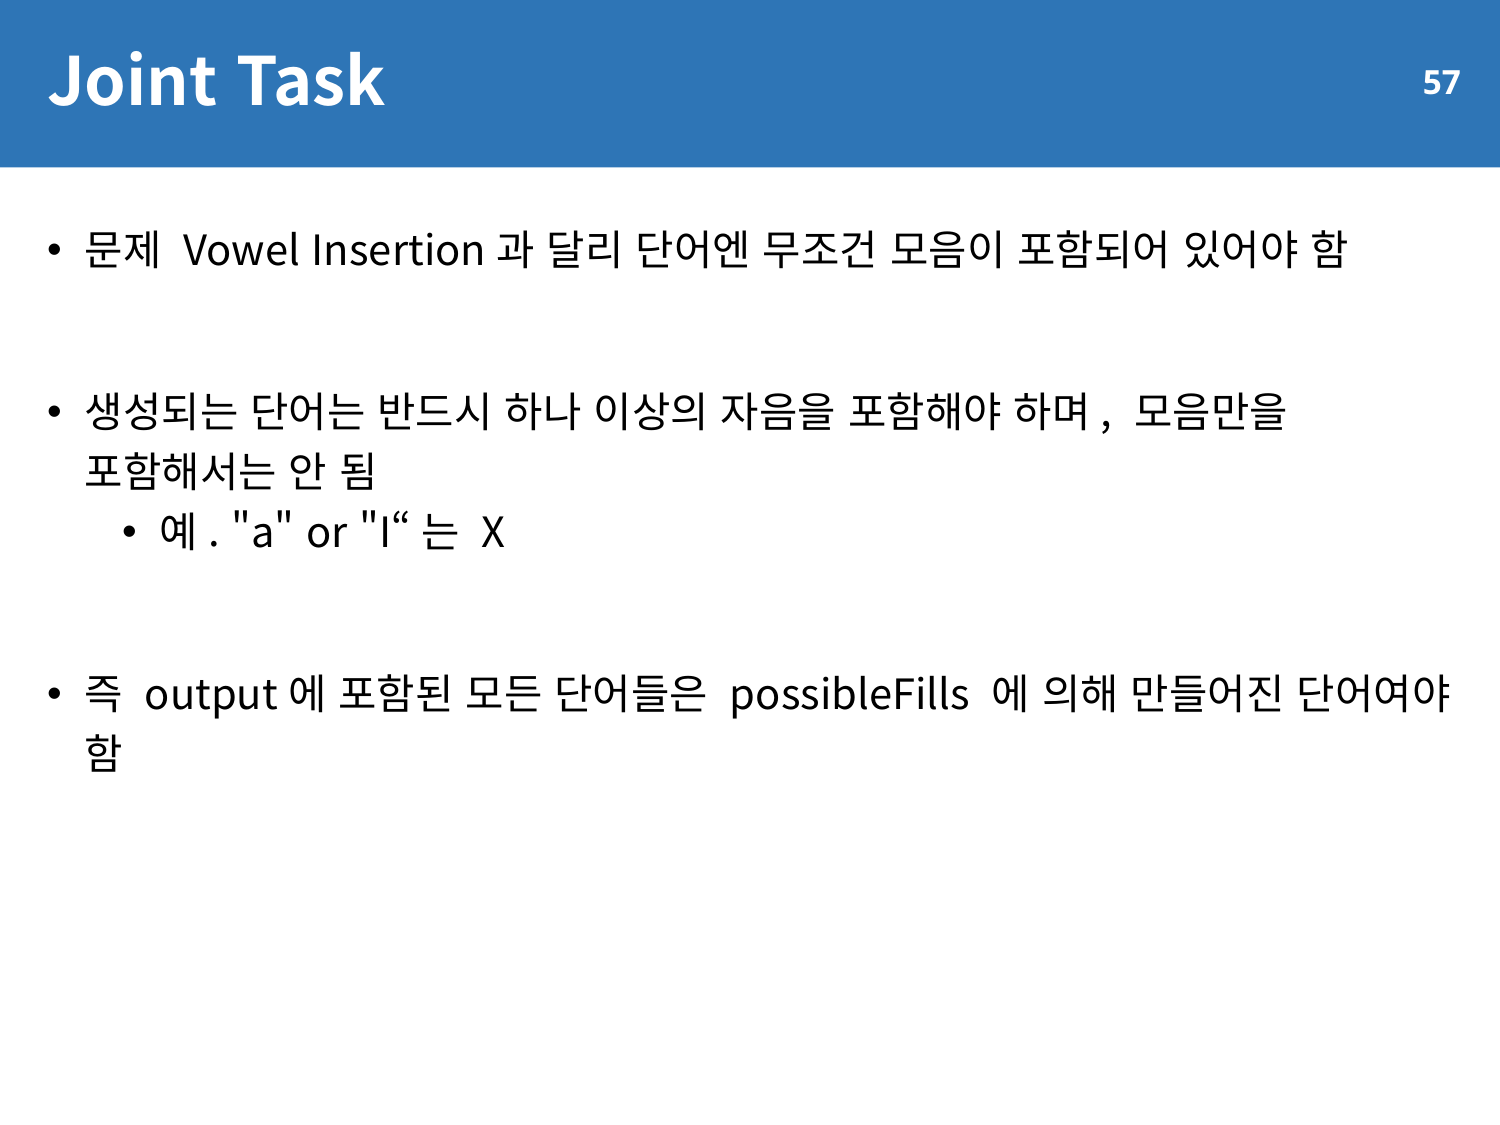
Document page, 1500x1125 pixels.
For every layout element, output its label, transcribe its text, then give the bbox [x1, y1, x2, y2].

slide_number <number> [1382, 53, 1476, 114]
title Joint Task [32, 20, 1476, 148]
list 문제 Vowel Insertion과 달리 단어엔 무조건 모음이 포함되어 있어야 함 생성되는 단어는 반드시 하나 이상의 자음을 포함해야 하며, 모음만을 포함해서는 안 됨 예. "a" or "I“는 X 즉 output에 포함된 모든 단어들은 possibleFills 에 의해 만들어진 단어여야 함 [32, 206, 1476, 1100]
